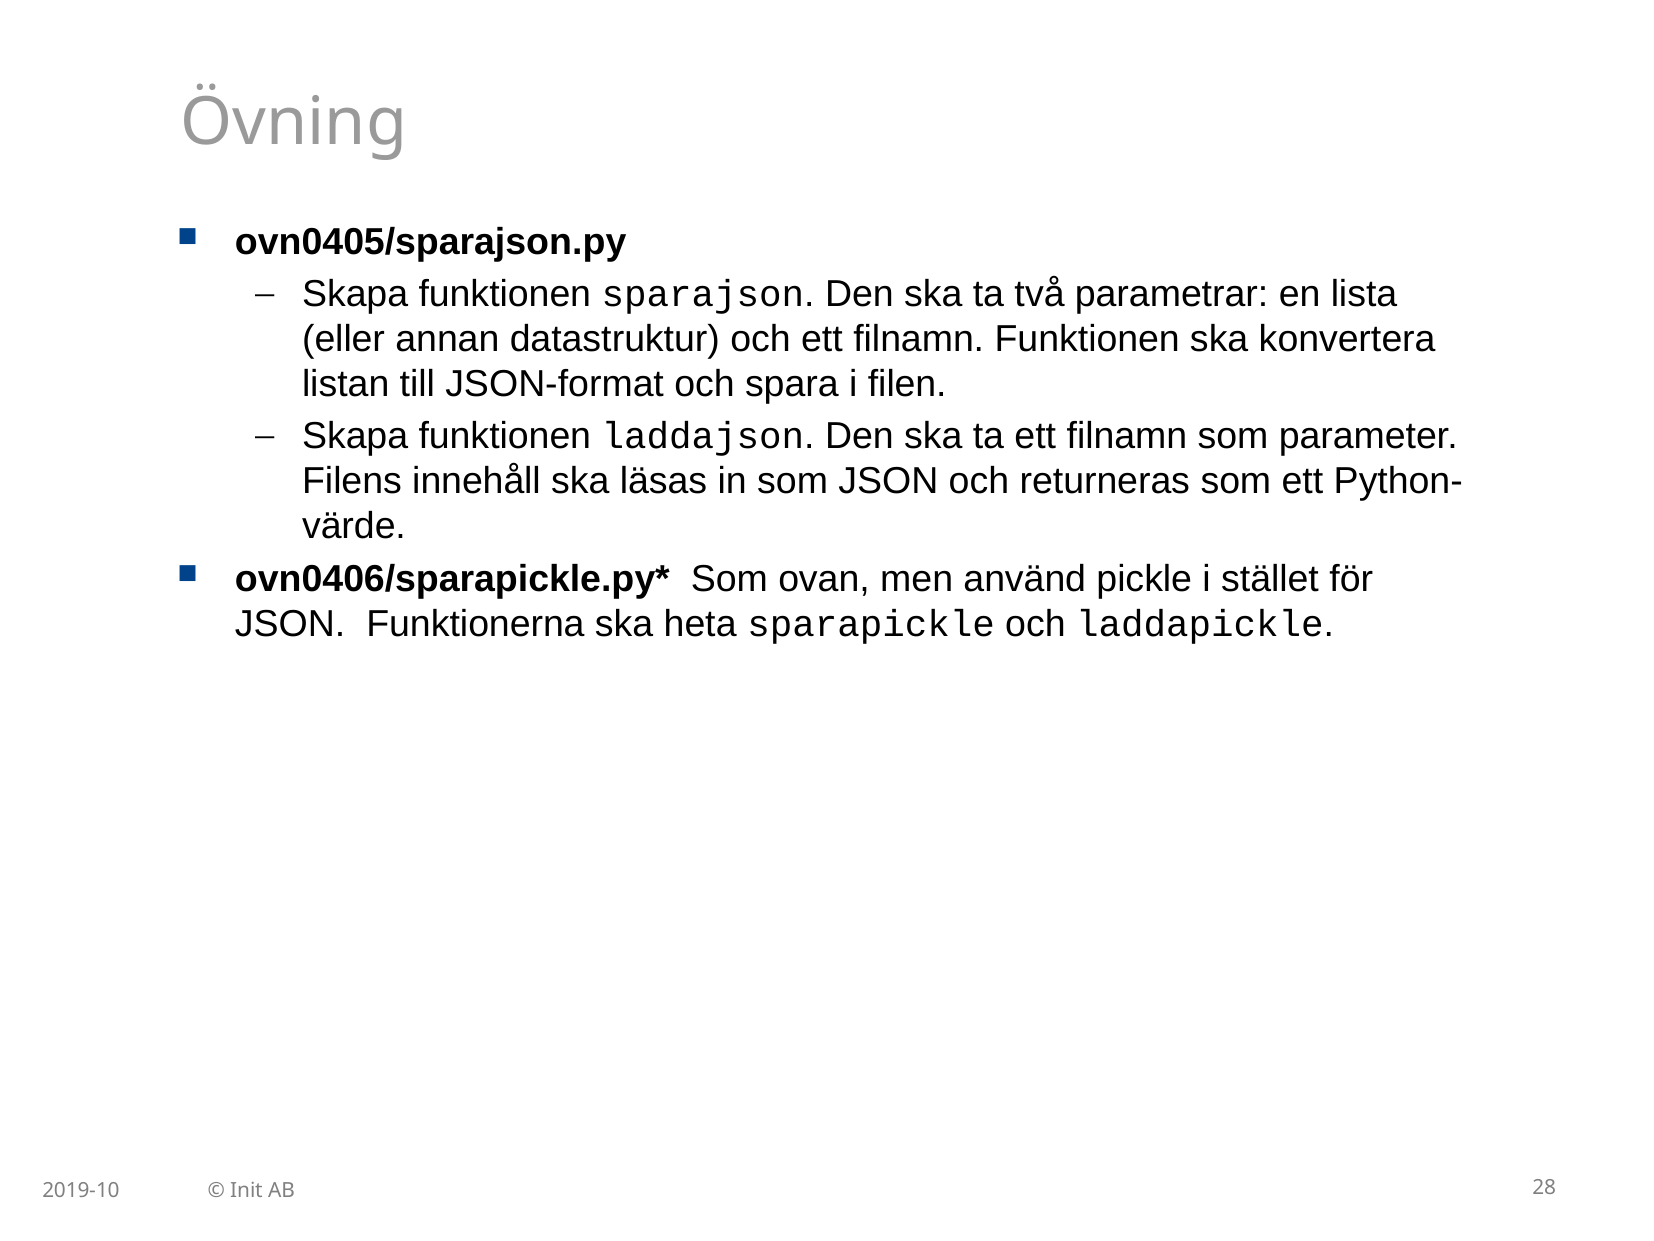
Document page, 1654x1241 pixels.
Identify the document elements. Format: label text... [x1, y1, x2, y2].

text_box <nummer> [1488, 1143, 1571, 1210]
text_box © Init AB [192, 1143, 1461, 1210]
text_box 2019-10 [27, 1143, 166, 1210]
text_box Övning [165, 0, 1489, 166]
text_box ovn0405/sparajson.py Skapa funktionen sparajson. Den ska ta två parametrar: en lista (eller annan datastruktur) och ett filnamn. Funktionen ska konvertera listan till JSON-format och spara i filen. Skapa funktionen laddajson. Den ska ta ett filnamn som parameter. Filens innehåll ska läsas in som JSON och returneras som ett Python-värde. ovn0406/sparapickle.py* Som ovan, men använd pickle i stället för JSON. Funktionerna ska heta sparapickle och laddapickle. [165, 209, 1489, 1061]
